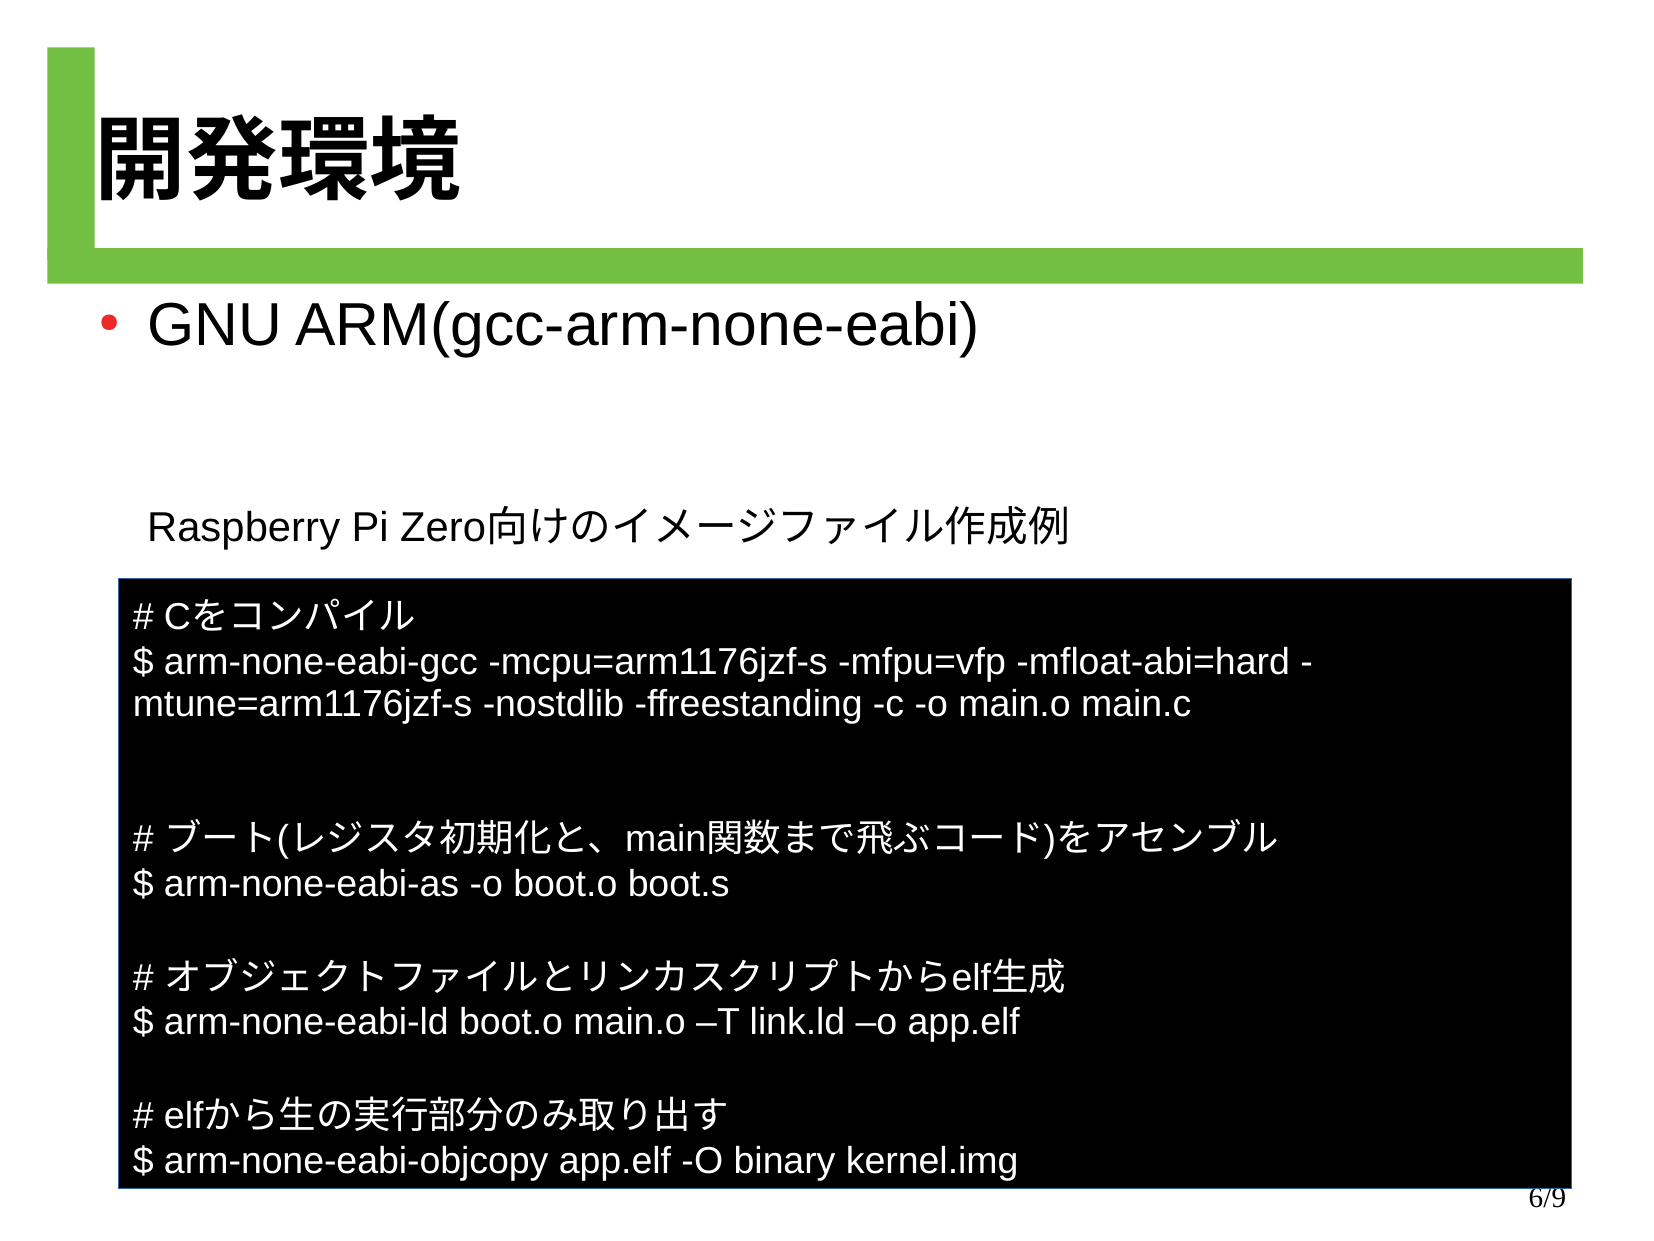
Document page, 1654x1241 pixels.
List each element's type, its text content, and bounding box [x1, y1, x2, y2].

list GNU ARM(gcc-arm-none-eabi) Raspberry Pi Zero向けのイメージファイル作成例 [82, 290, 1571, 556]
text_box # Cをコンパイル $ arm-none-eabi-gcc -mcpu=arm1176jzf-s -mfpu=vfp -mfloat-abi=hard -mtune=arm1176jzf-s -nostdlib -ffreestanding -c -o main.o main.c # ブート(レジスタ初期化と、main関数まで飛ぶコード)をアセンブル $ arm-none-eabi-as -o boot.o boot.s # オブジェクトファイルとリンカスクリプトからelf生成 $ arm-none-eabi-ld boot.o main.o –T link.ld –o app.elf # elfから生の実行部分のみ取り出す $ arm-none-eabi-objcopy app.elf -O binary kernel.img [118, 578, 1572, 1128]
title 開発環境 [94, 49, 1571, 257]
